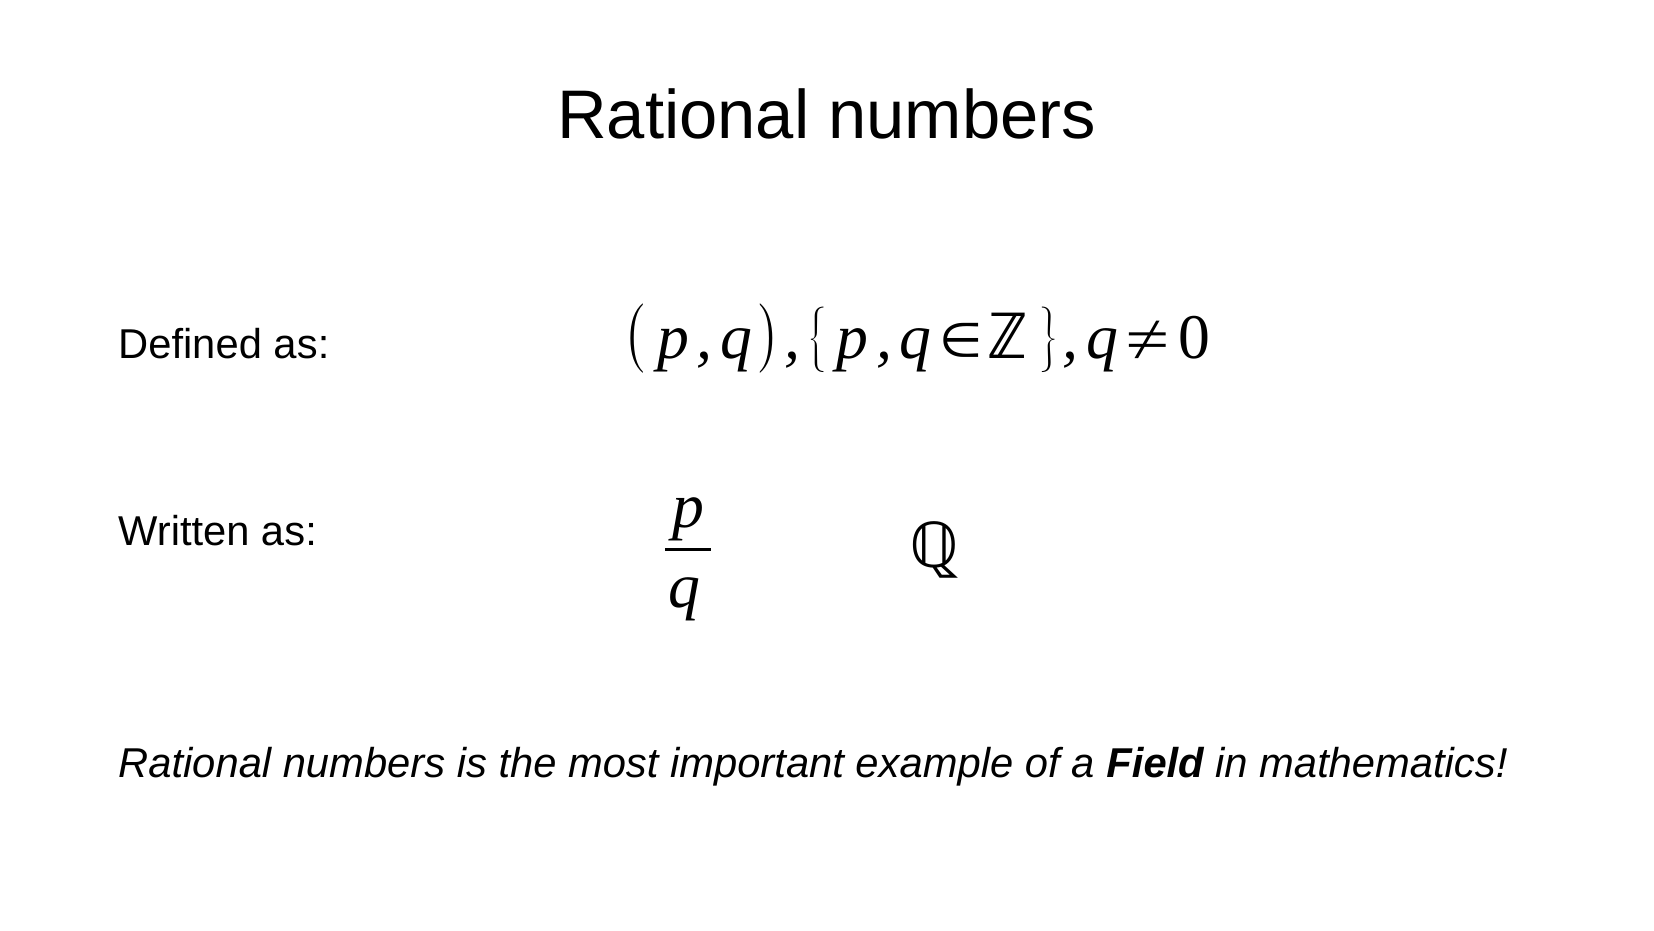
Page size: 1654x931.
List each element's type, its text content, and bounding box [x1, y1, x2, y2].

chart [893, 512, 980, 583]
chart [645, 472, 728, 623]
subtitle Defined as: Written as: Rational numbers is the most important example of a Field in mathematics! [82, 193, 1571, 787]
title Rational numbers [82, 37, 1571, 193]
chart [609, 298, 1226, 376]
